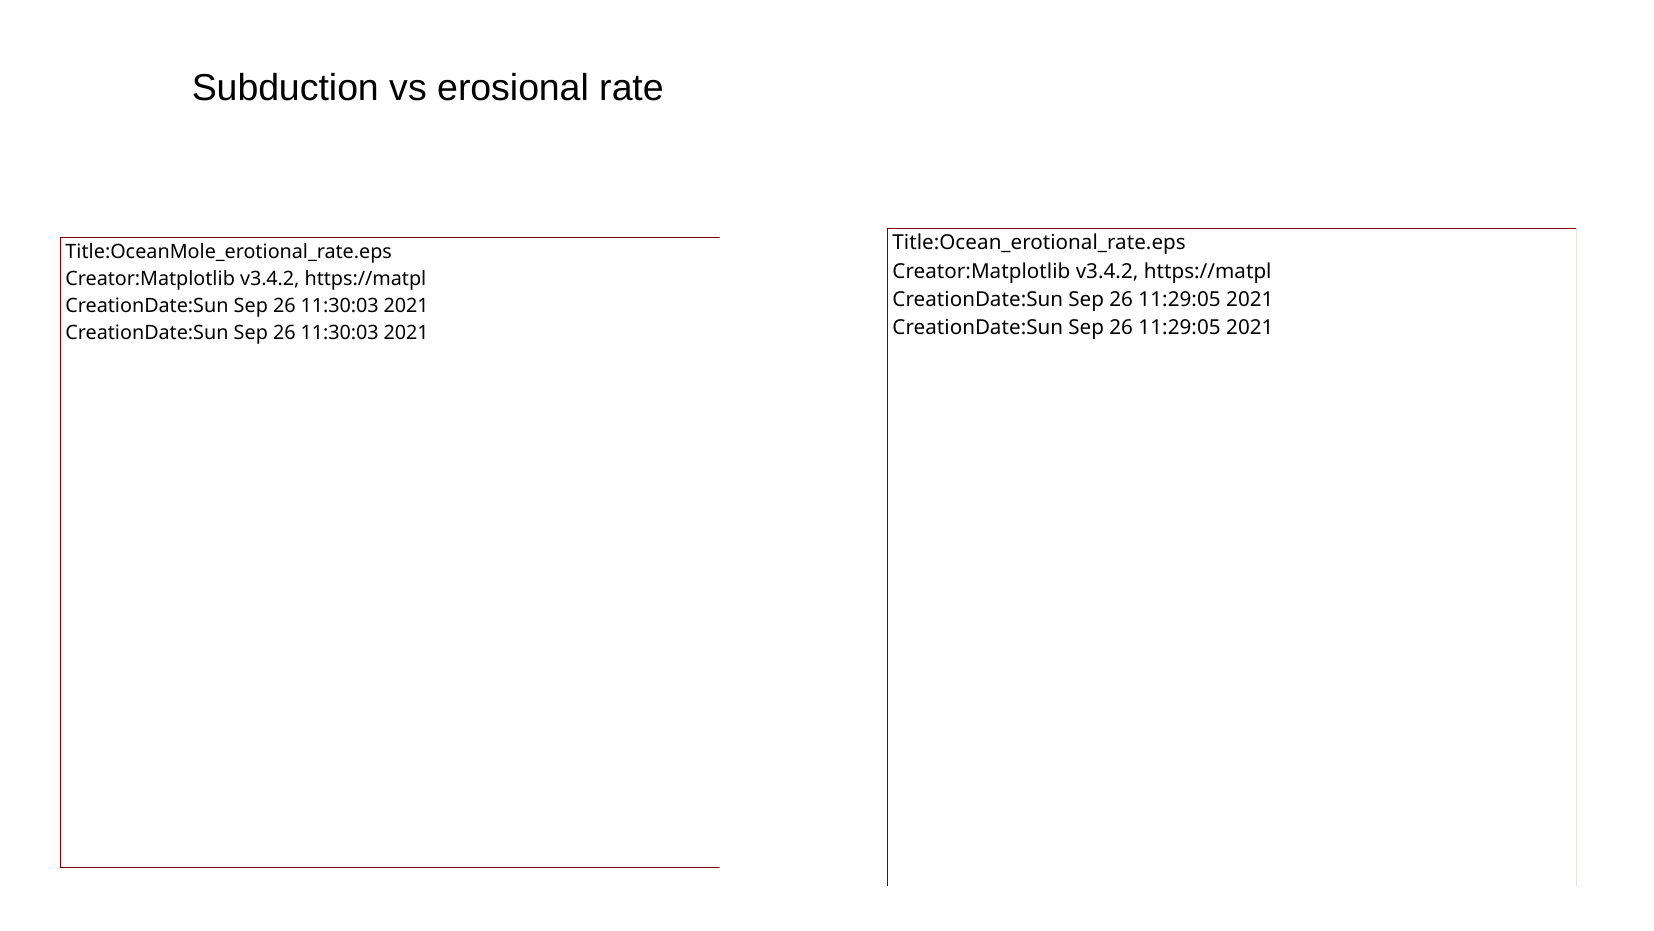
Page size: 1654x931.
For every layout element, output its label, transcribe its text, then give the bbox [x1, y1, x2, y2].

picture [885, 226, 1577, 886]
text_box Subduction vs erosional rate [177, 59, 1152, 116]
picture [59, 236, 720, 868]
